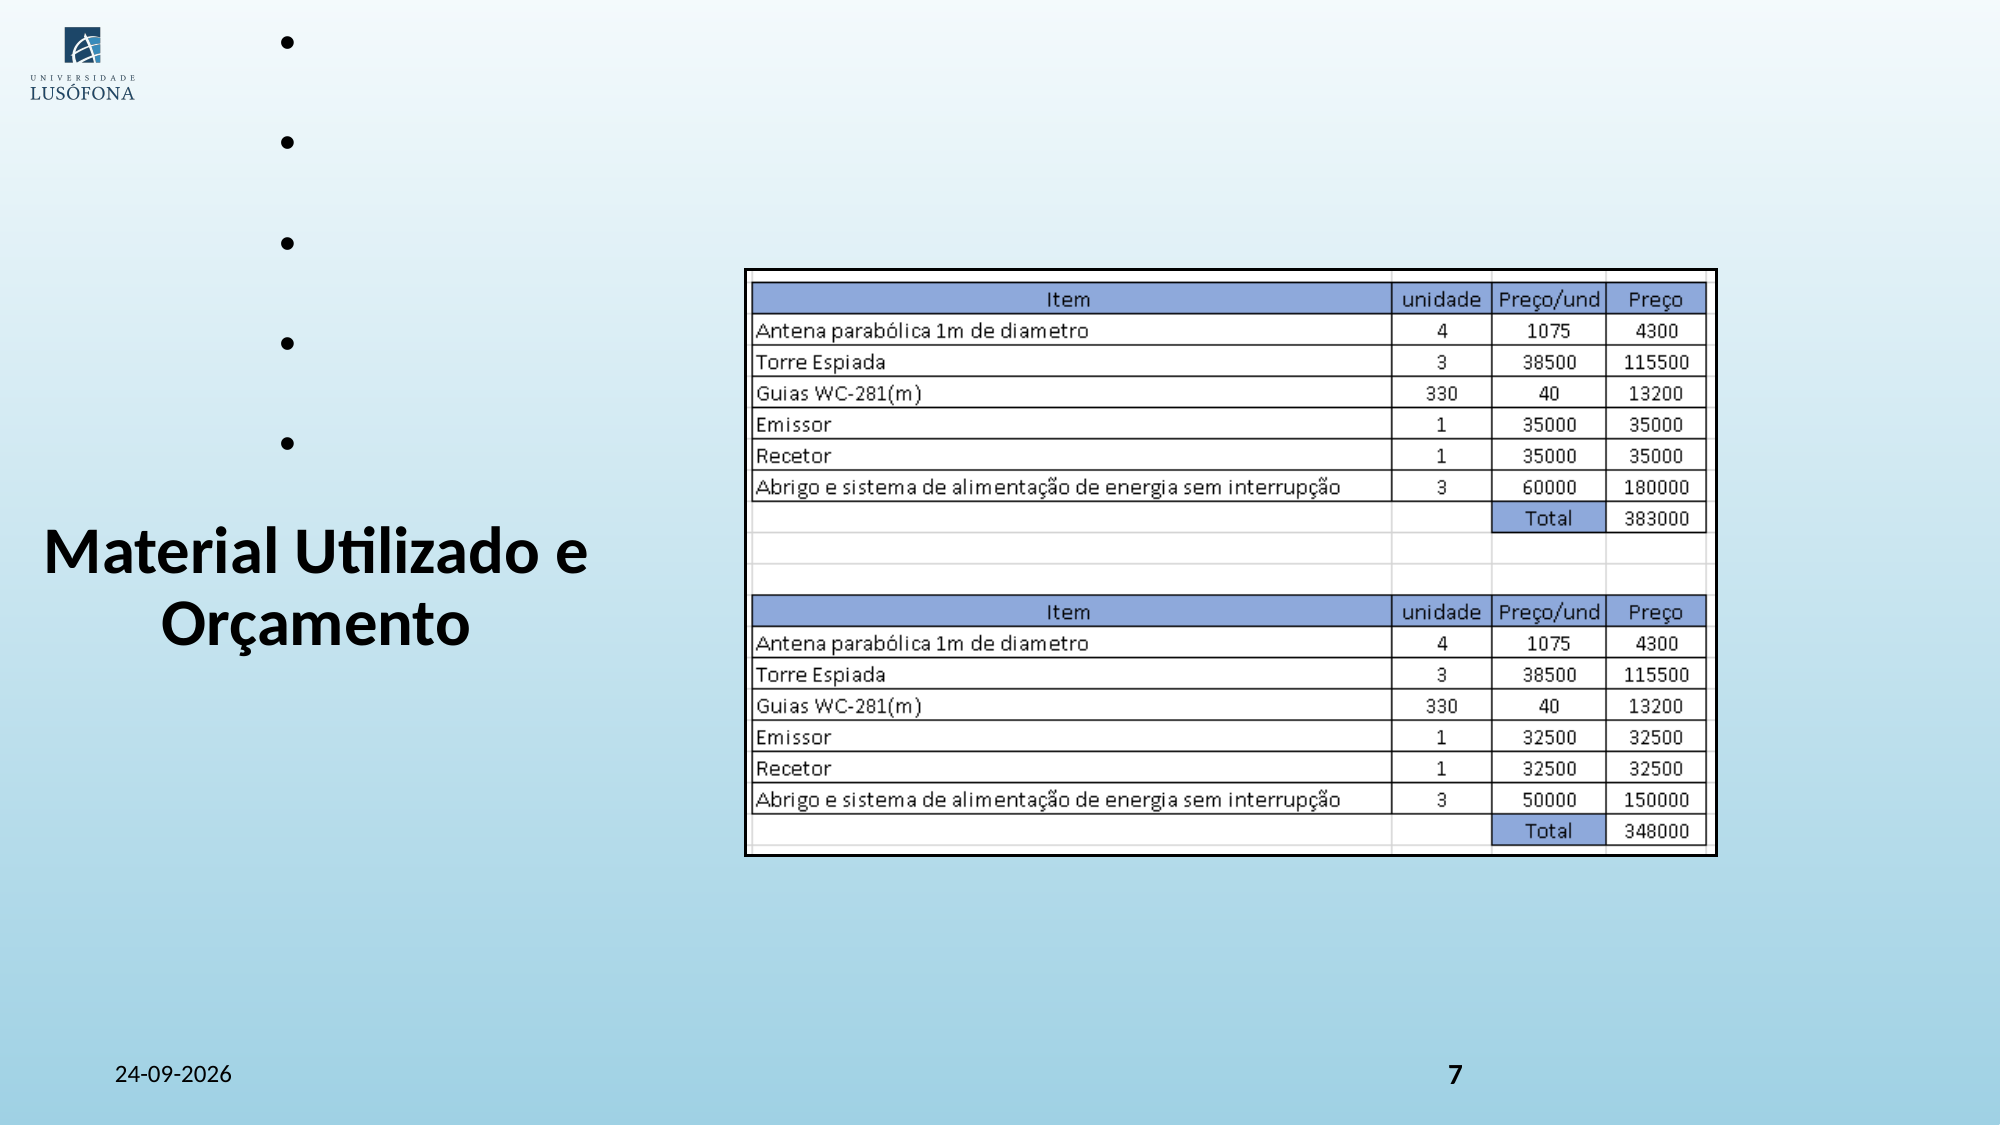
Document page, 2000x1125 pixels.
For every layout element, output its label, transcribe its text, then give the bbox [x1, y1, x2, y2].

text_box 09/06/2023 [99, 1042, 567, 1103]
list Material Utilizado e Orçamento [0, 0, 634, 1125]
picture [19, 19, 145, 108]
picture [747, 271, 1715, 854]
text_box [1432, 1042, 1900, 1103]
